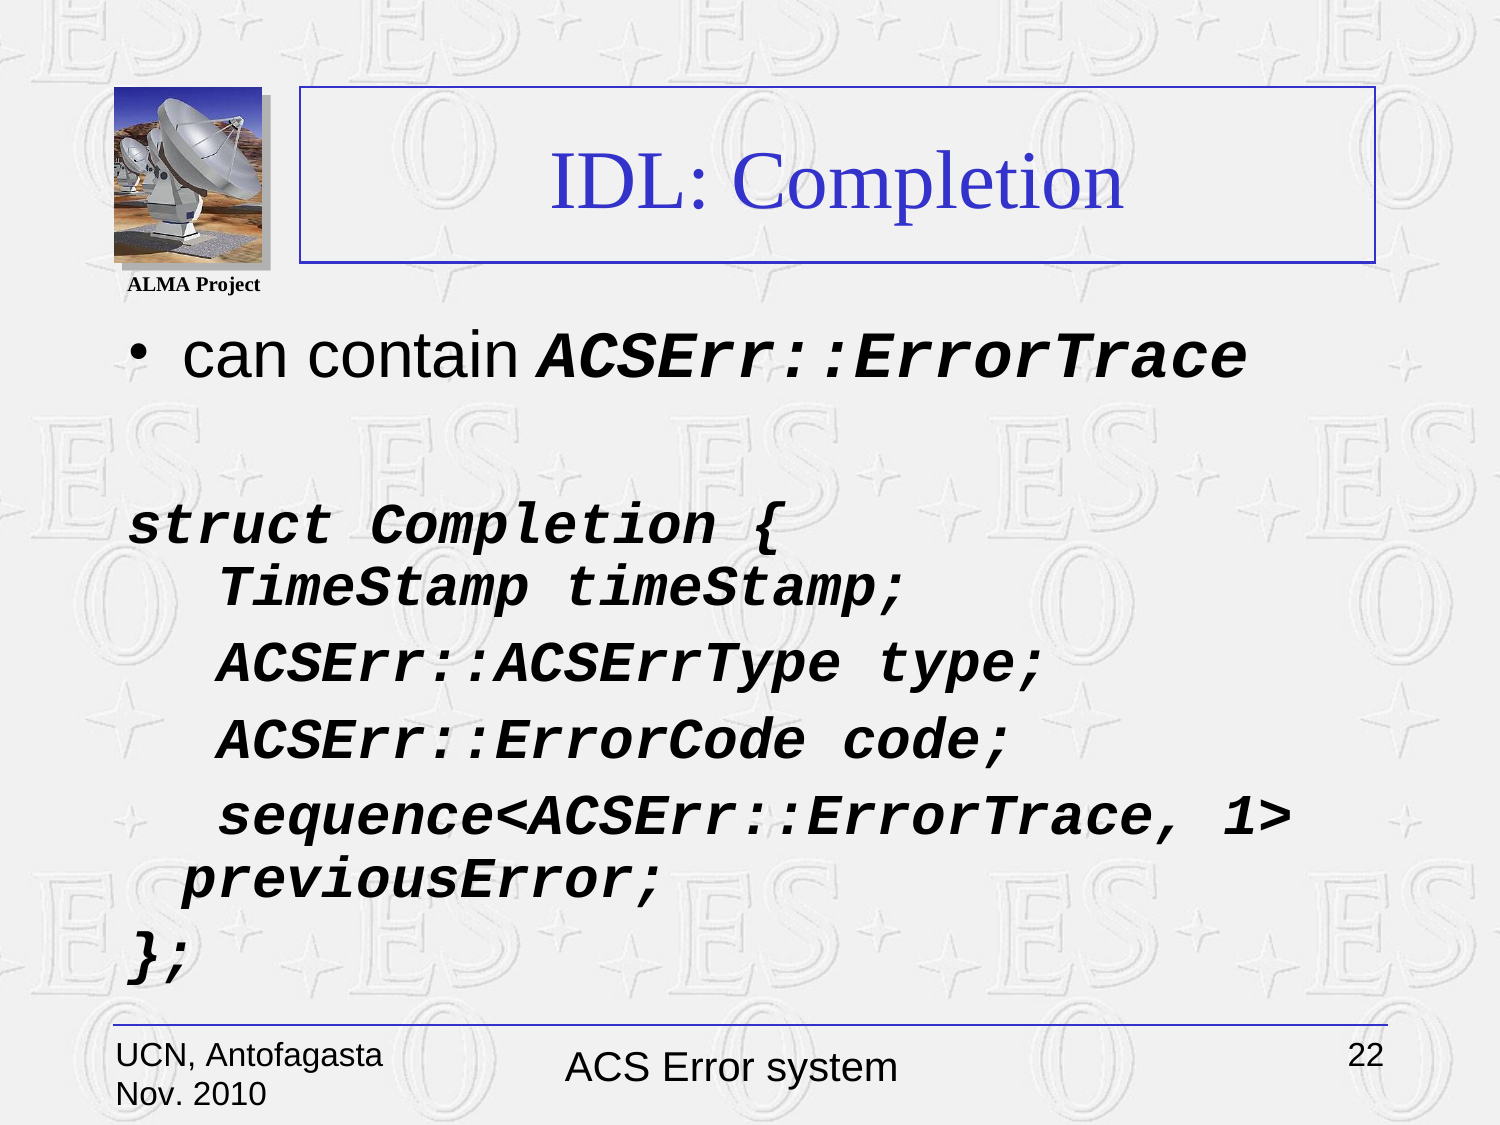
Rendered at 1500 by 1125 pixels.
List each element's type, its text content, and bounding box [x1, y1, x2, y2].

title IDL: Completion [299, 87, 1375, 263]
list can contain ACSErr::ErrorTrace struct Completion { TimeStamp timeStamp; ACSErr::ACSErrType type; ACSErr::ErrorCode code; sequence<ACSErr::ErrorTrace, 1> previousError; }; [112, 312, 1388, 1000]
picture [0, 0, 1500, 1125]
